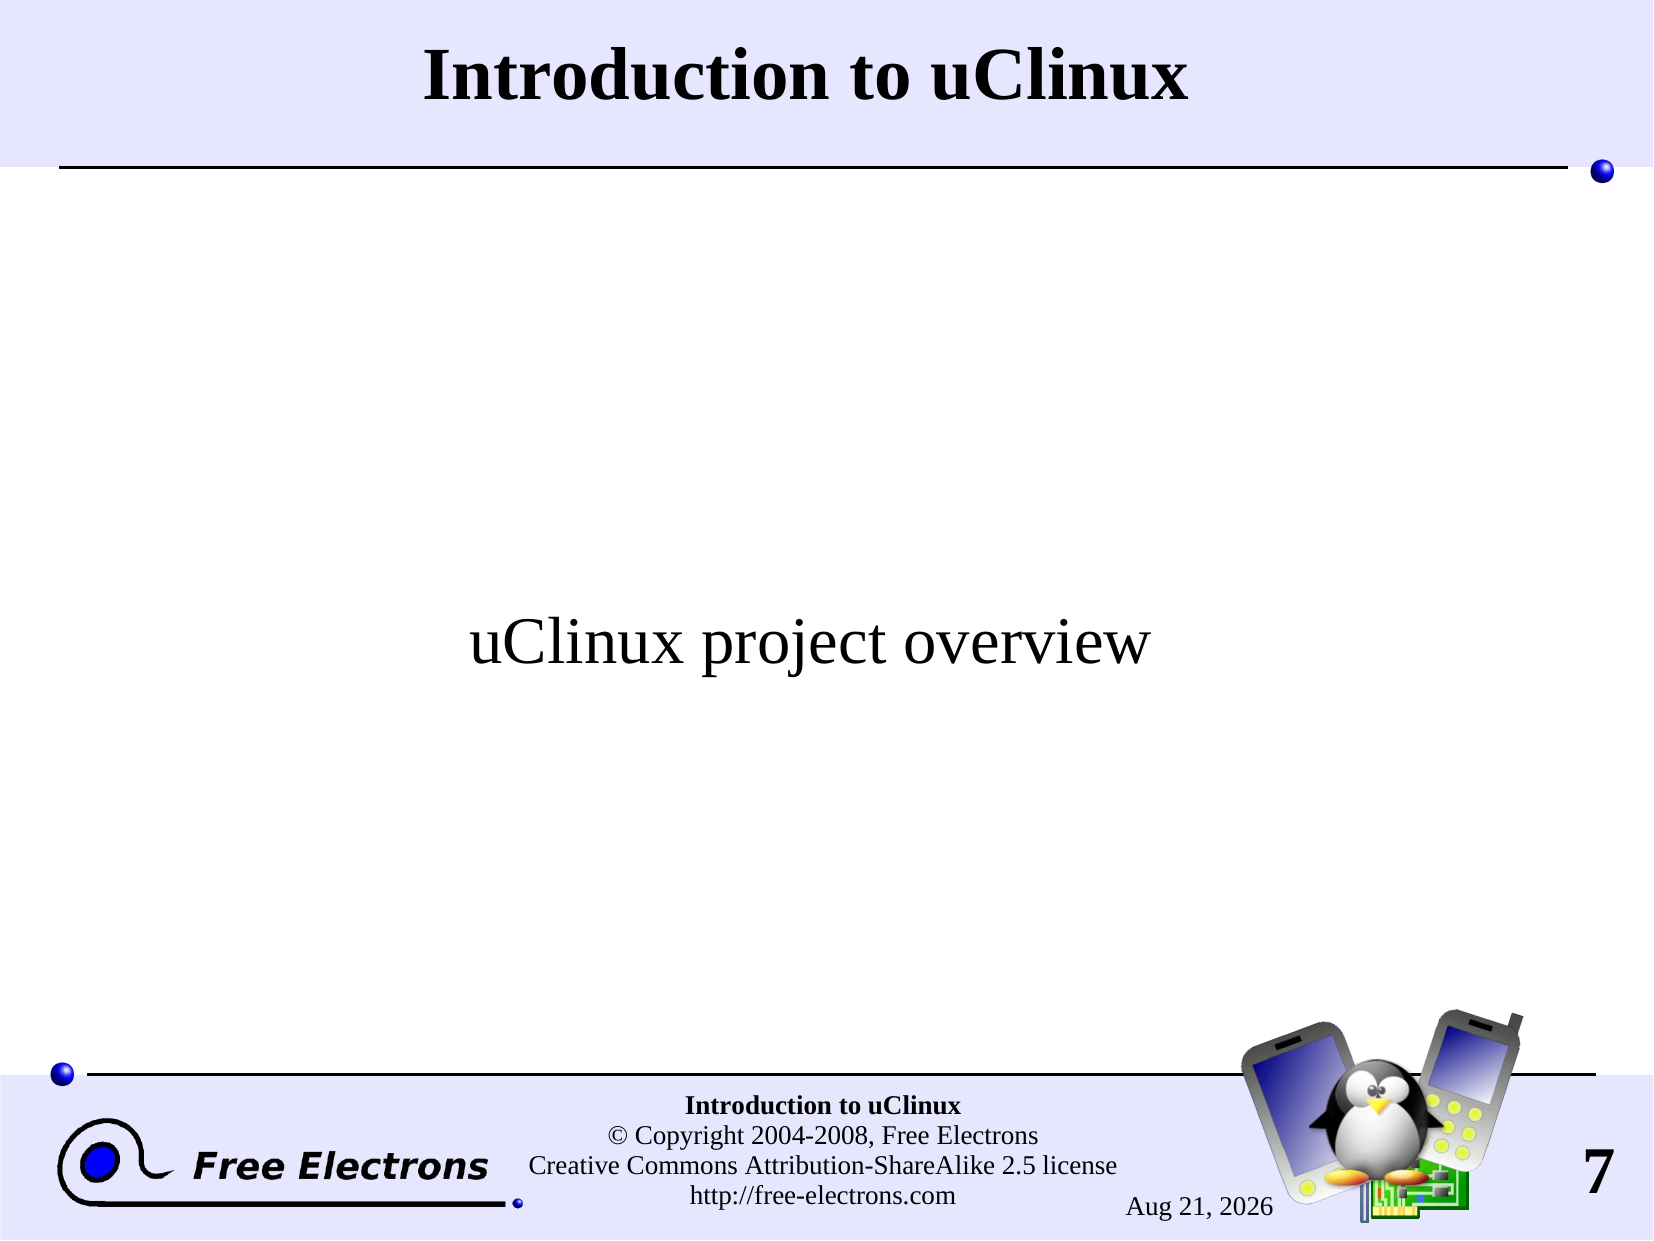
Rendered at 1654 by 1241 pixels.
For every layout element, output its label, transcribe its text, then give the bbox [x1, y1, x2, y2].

subtitle uClinux project overview [105, 216, 1518, 1066]
picture [50, 1107, 527, 1216]
picture [1231, 1007, 1538, 1241]
title Introduction to uClinux [60, 25, 1551, 124]
